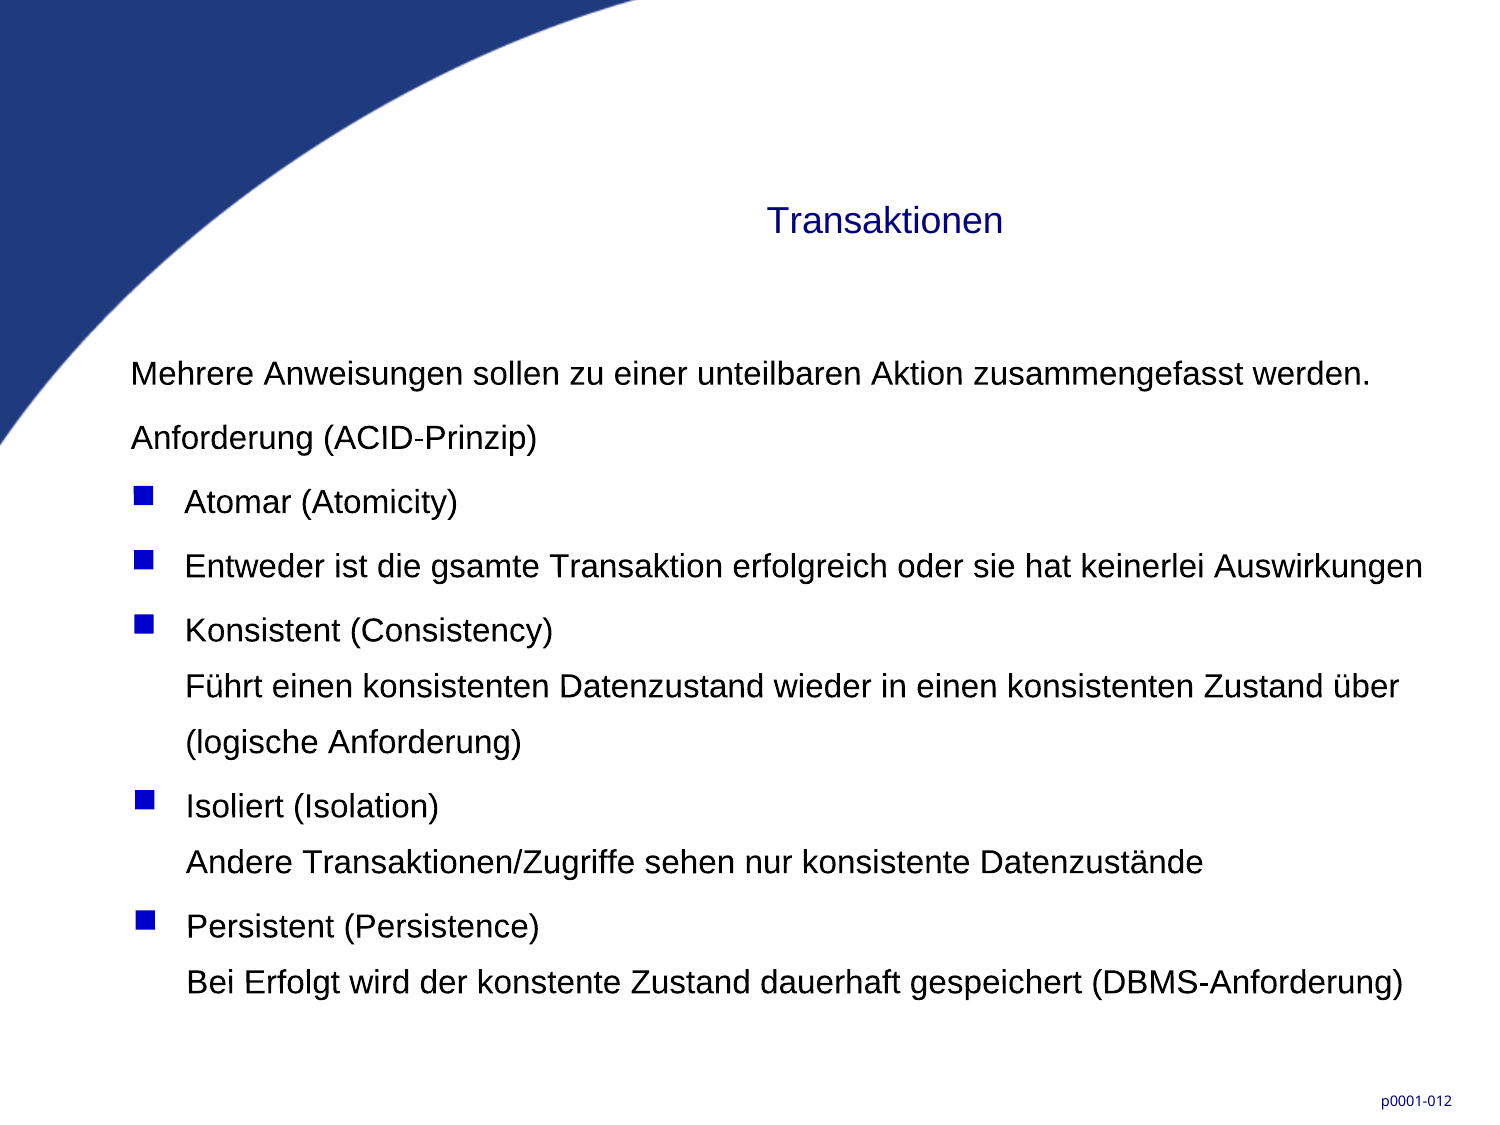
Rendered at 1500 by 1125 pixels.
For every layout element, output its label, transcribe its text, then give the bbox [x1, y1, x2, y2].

text_box Mehrere Anweisungen sollen zu einer unteilbaren Aktion zusammengefasst werden. Anforderung (ACID-Prinzip) Atomar (Atomicity) Entweder ist die gsamte Transaktion erfolgreich oder sie hat keinerlei Auswirkungen Konsistent (Consistency) Führt einen konsistenten Datenzustand wieder in einen konsistenten Zustand über (logische Anforderung) Isoliert (Isolation) Andere Transaktionen/Zugriffe sehen nur konsistente Datenzustände Persistent (Persistence) Bei Erfolgt wird der konstente Zustand dauerhaft gespeichert (DBMS-Anforderung) [115, 327, 1441, 780]
picture [0, 0, 648, 462]
title Transaktionen [412, 188, 1359, 277]
